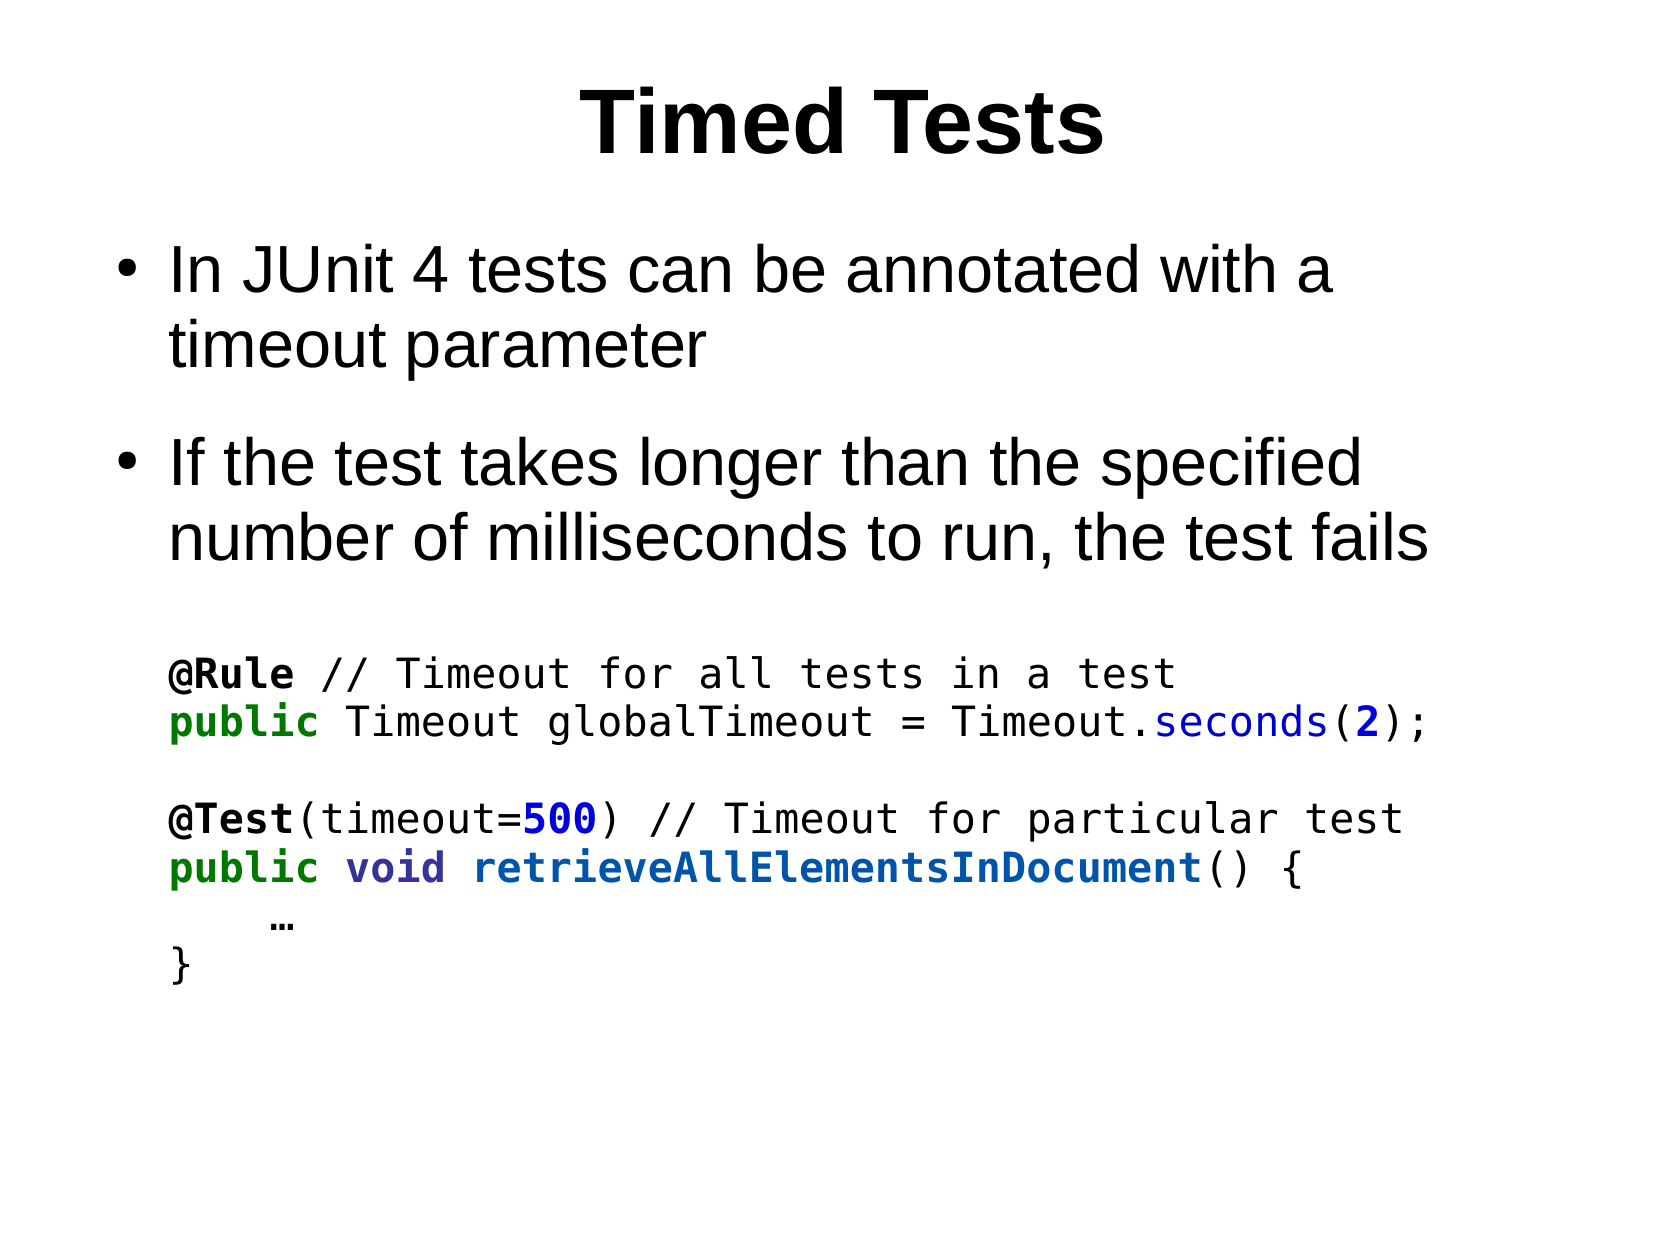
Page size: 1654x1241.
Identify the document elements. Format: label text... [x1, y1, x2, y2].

list In JUnit 4 tests can be annotated with a timeout parameter If the test takes longer than the specified number of milliseconds to run, the test fails @Rule // Timeout for all tests in a test public Timeout globalTimeout = Timeout.seconds(2); @Test(timeout=500) // Timeout for particular test public void retrieveAllElementsInDocument() { … } [82, 225, 1538, 1186]
title Timed Tests [82, 49, 1571, 196]
